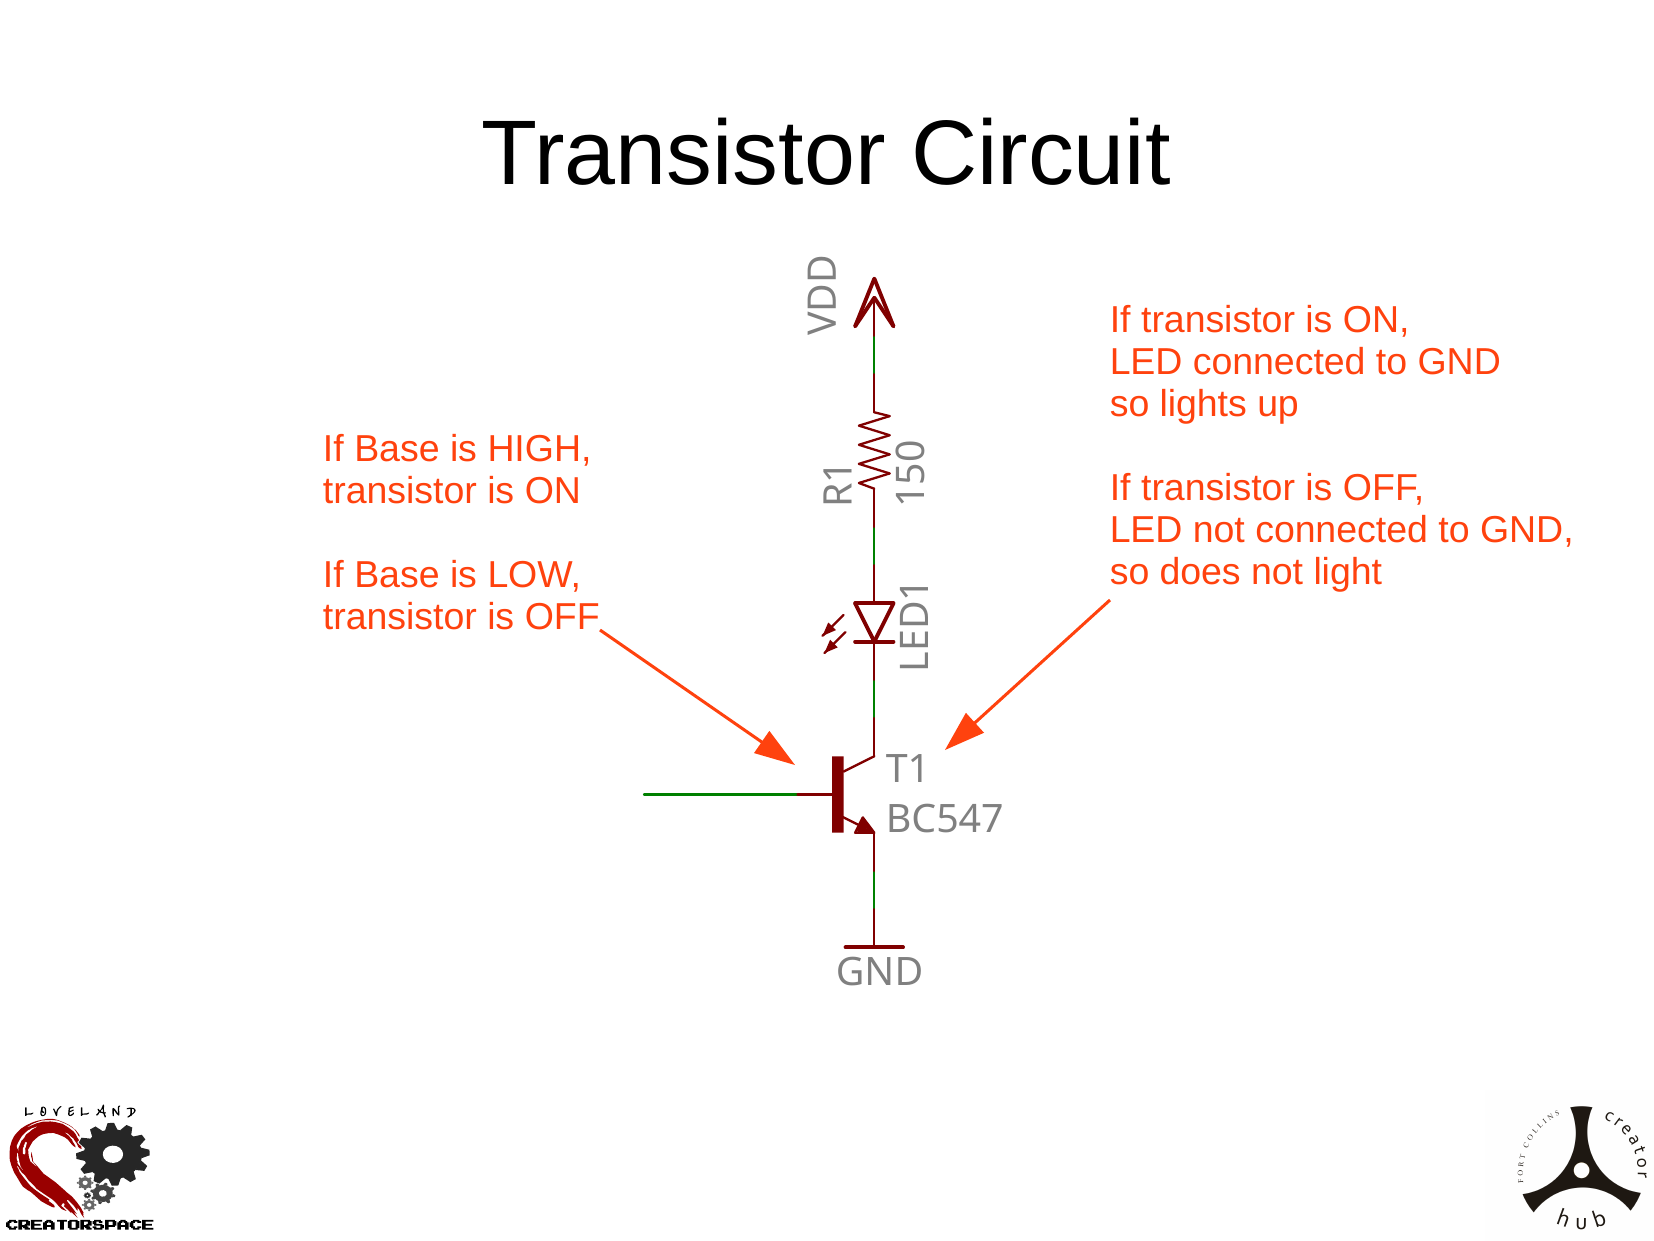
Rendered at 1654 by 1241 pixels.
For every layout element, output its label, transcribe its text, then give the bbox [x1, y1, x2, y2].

picture [642, 244, 1014, 995]
text_box If transistor is ON, LED connected to GND so lights up If transistor is OFF, LED not connected to GND, so does not light [1095, 291, 1589, 601]
text_box If Base is HIGH, transistor is ON If Base is LOW, transistor is OFF [308, 420, 616, 645]
picture [1485, 1090, 1654, 1241]
title Transistor Circuit [82, 49, 1571, 257]
